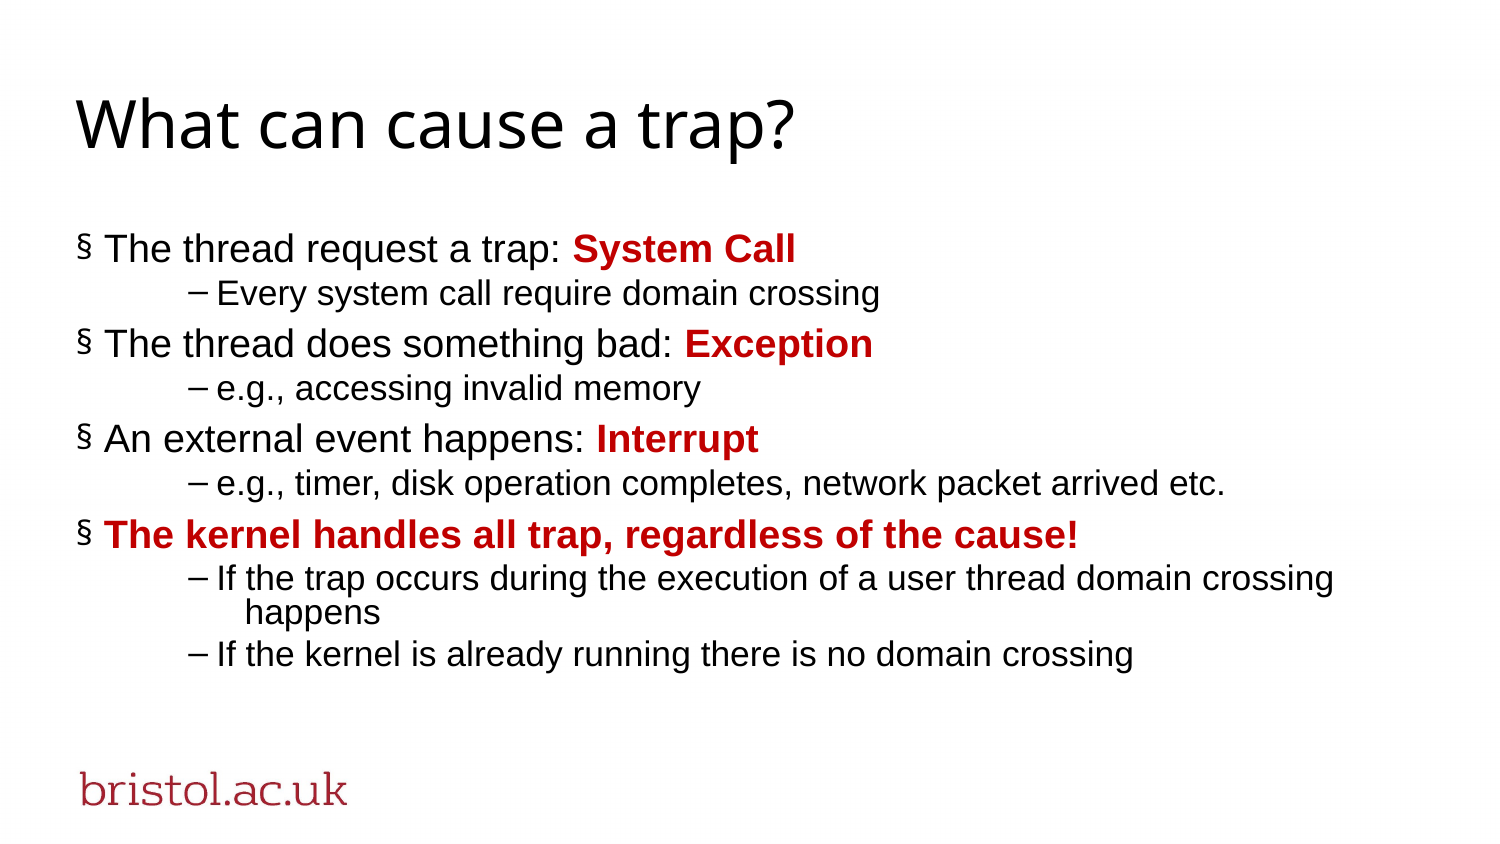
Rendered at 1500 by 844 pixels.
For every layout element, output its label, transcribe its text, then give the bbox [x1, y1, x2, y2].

list The thread request a trap: System Call Every system call require domain crossing The thread does something bad: Exception e.g., accessing invalid memory An external event happens: Interrupt e.g., timer, disk operation completes, network packet arrived etc. The kernel handles all trap, regardless of the cause! If the trap occurs during the execution of a user thread domain crossing happens If the kernel is already running there is no domain crossing [60, 224, 1440, 699]
title What can cause a trap? [60, 44, 1440, 209]
